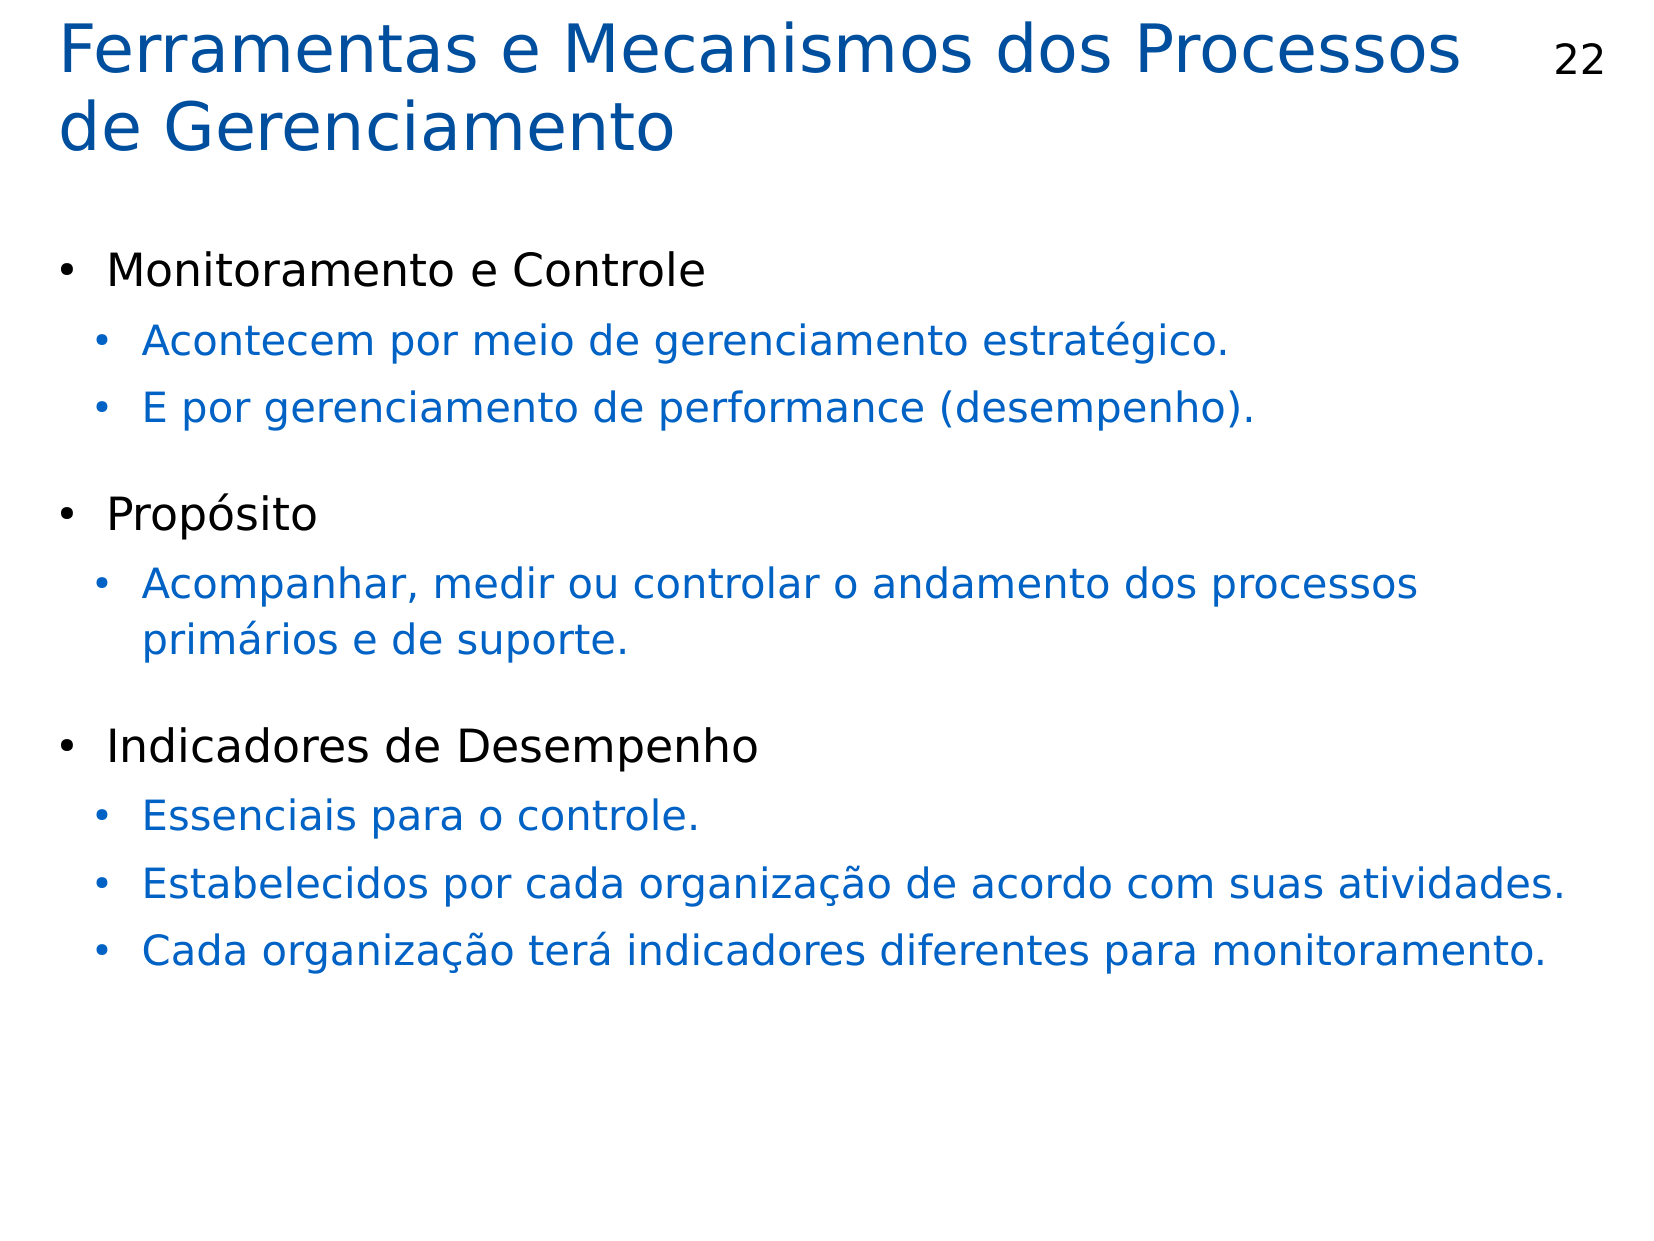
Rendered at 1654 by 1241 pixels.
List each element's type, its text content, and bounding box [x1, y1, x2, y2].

list Monitoramento e Controle Acontecem por meio de gerenciamento estratégico. E por gerenciamento de performance (desempenho). Propósito Acompanhar, medir ou controlar o andamento dos processos primários e de suporte. Indicadores de Desempenho Essenciais para o controle. Estabelecidos por cada organização de acordo com suas atividades. Cada organização terá indicadores diferentes para monitoramento. [59, 236, 1595, 1211]
title Ferramentas e Mecanismos dos Processos de Gerenciamento [59, 10, 1506, 167]
